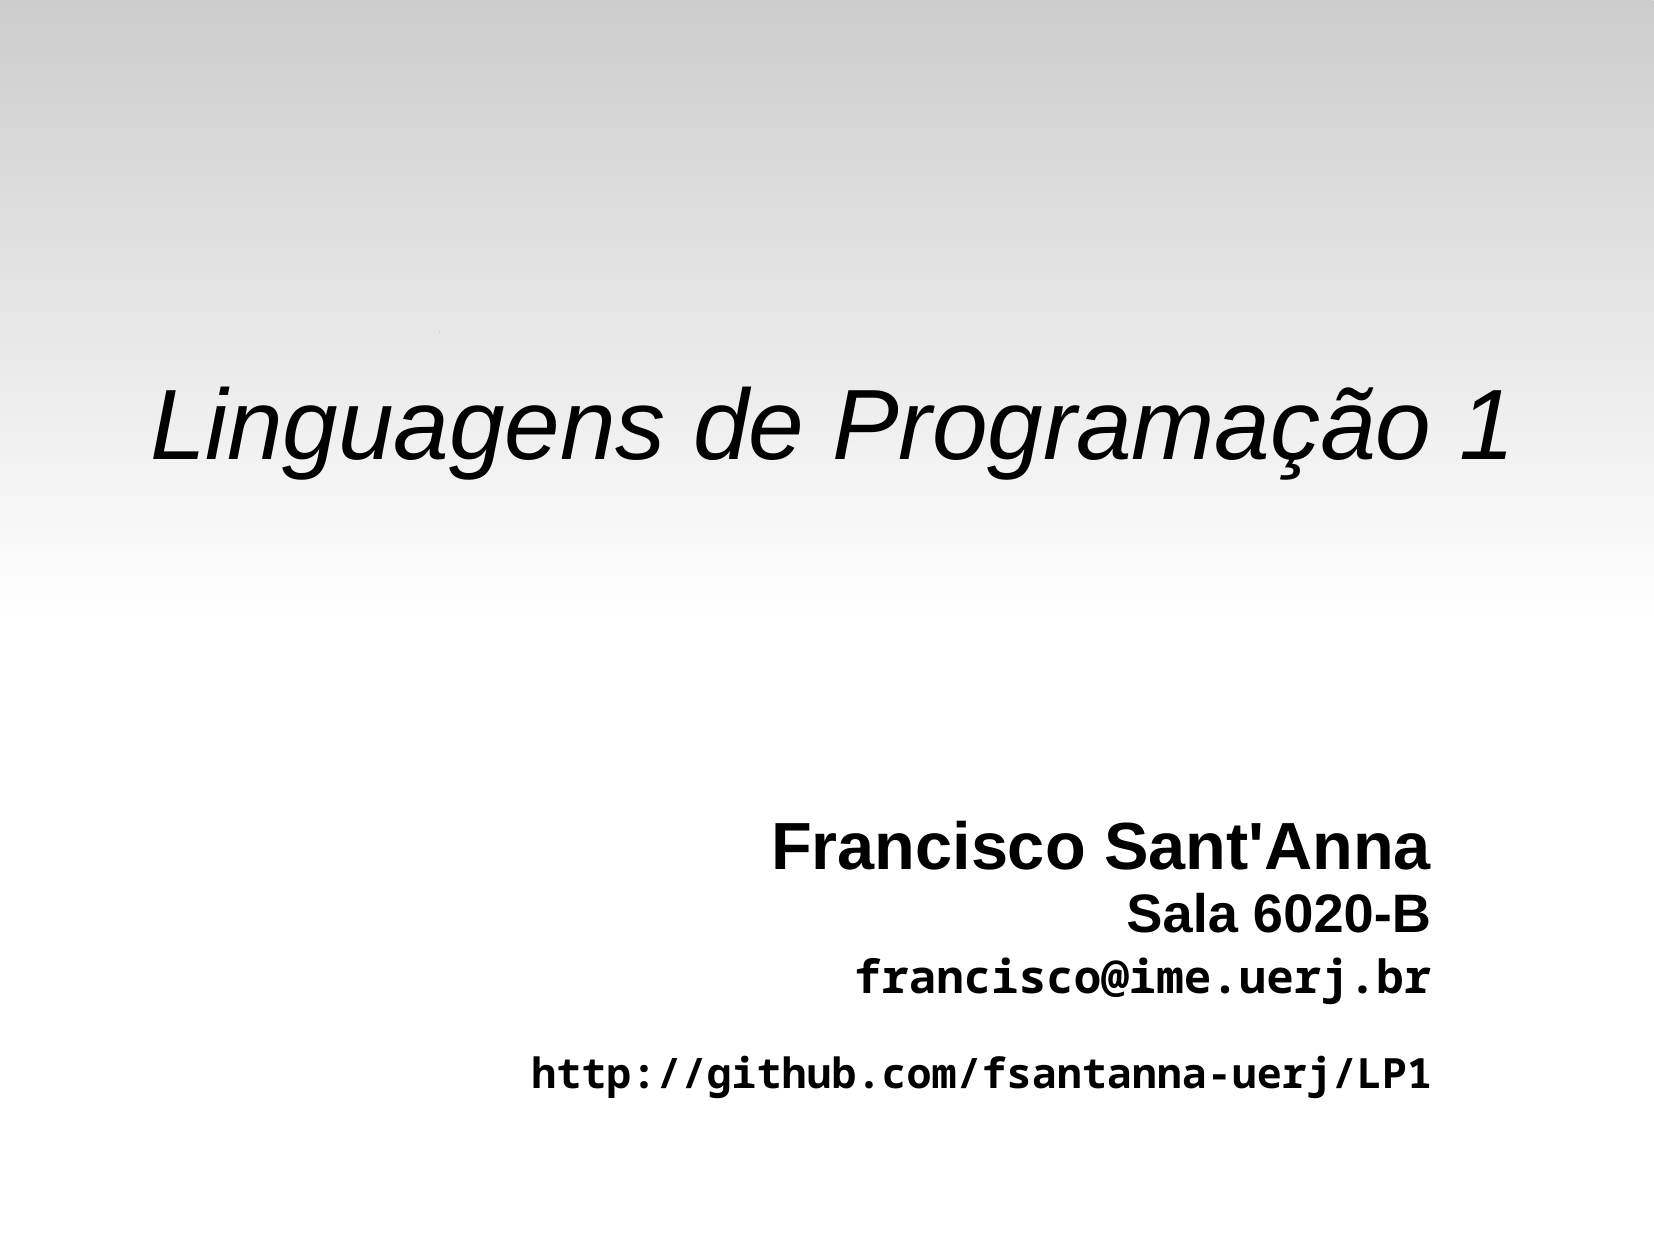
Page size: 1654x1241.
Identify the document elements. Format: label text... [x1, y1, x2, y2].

subtitle Linguagens de Programação 1 [88, 283, 1577, 567]
text_box Francisco Sant'Anna Sala 6020-B francisco@ime.uerj.br http://github.com/fsantanna-uerj/LP1 [516, 801, 1447, 1107]
